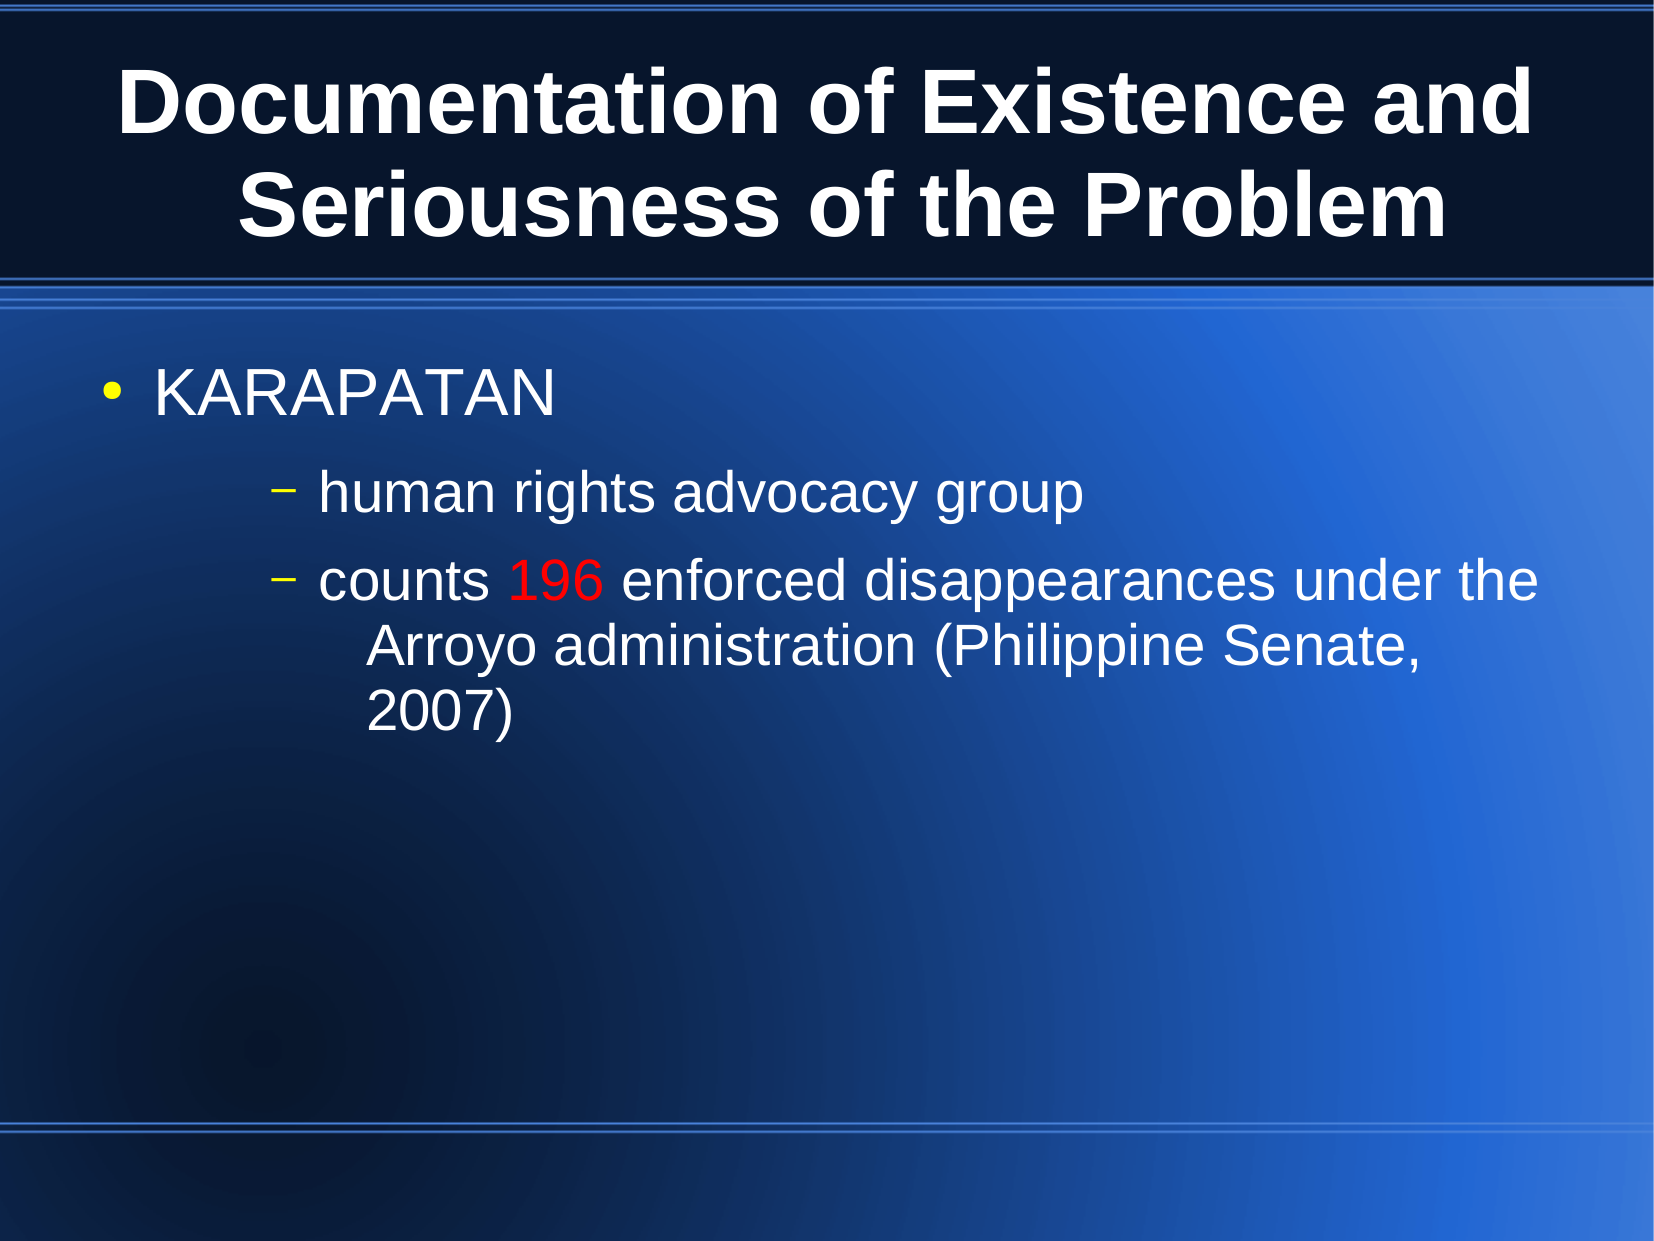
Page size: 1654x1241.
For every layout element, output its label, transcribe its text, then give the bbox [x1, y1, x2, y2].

picture [0, 0, 1654, 1241]
title Documentation of Existence and Seriousness of the Problem [82, 49, 1571, 257]
list KARAPATAN human rights advocacy group counts 196 enforced disappearances under the Arroyo administration (Philippine Senate, 2007) [82, 355, 1571, 1058]
